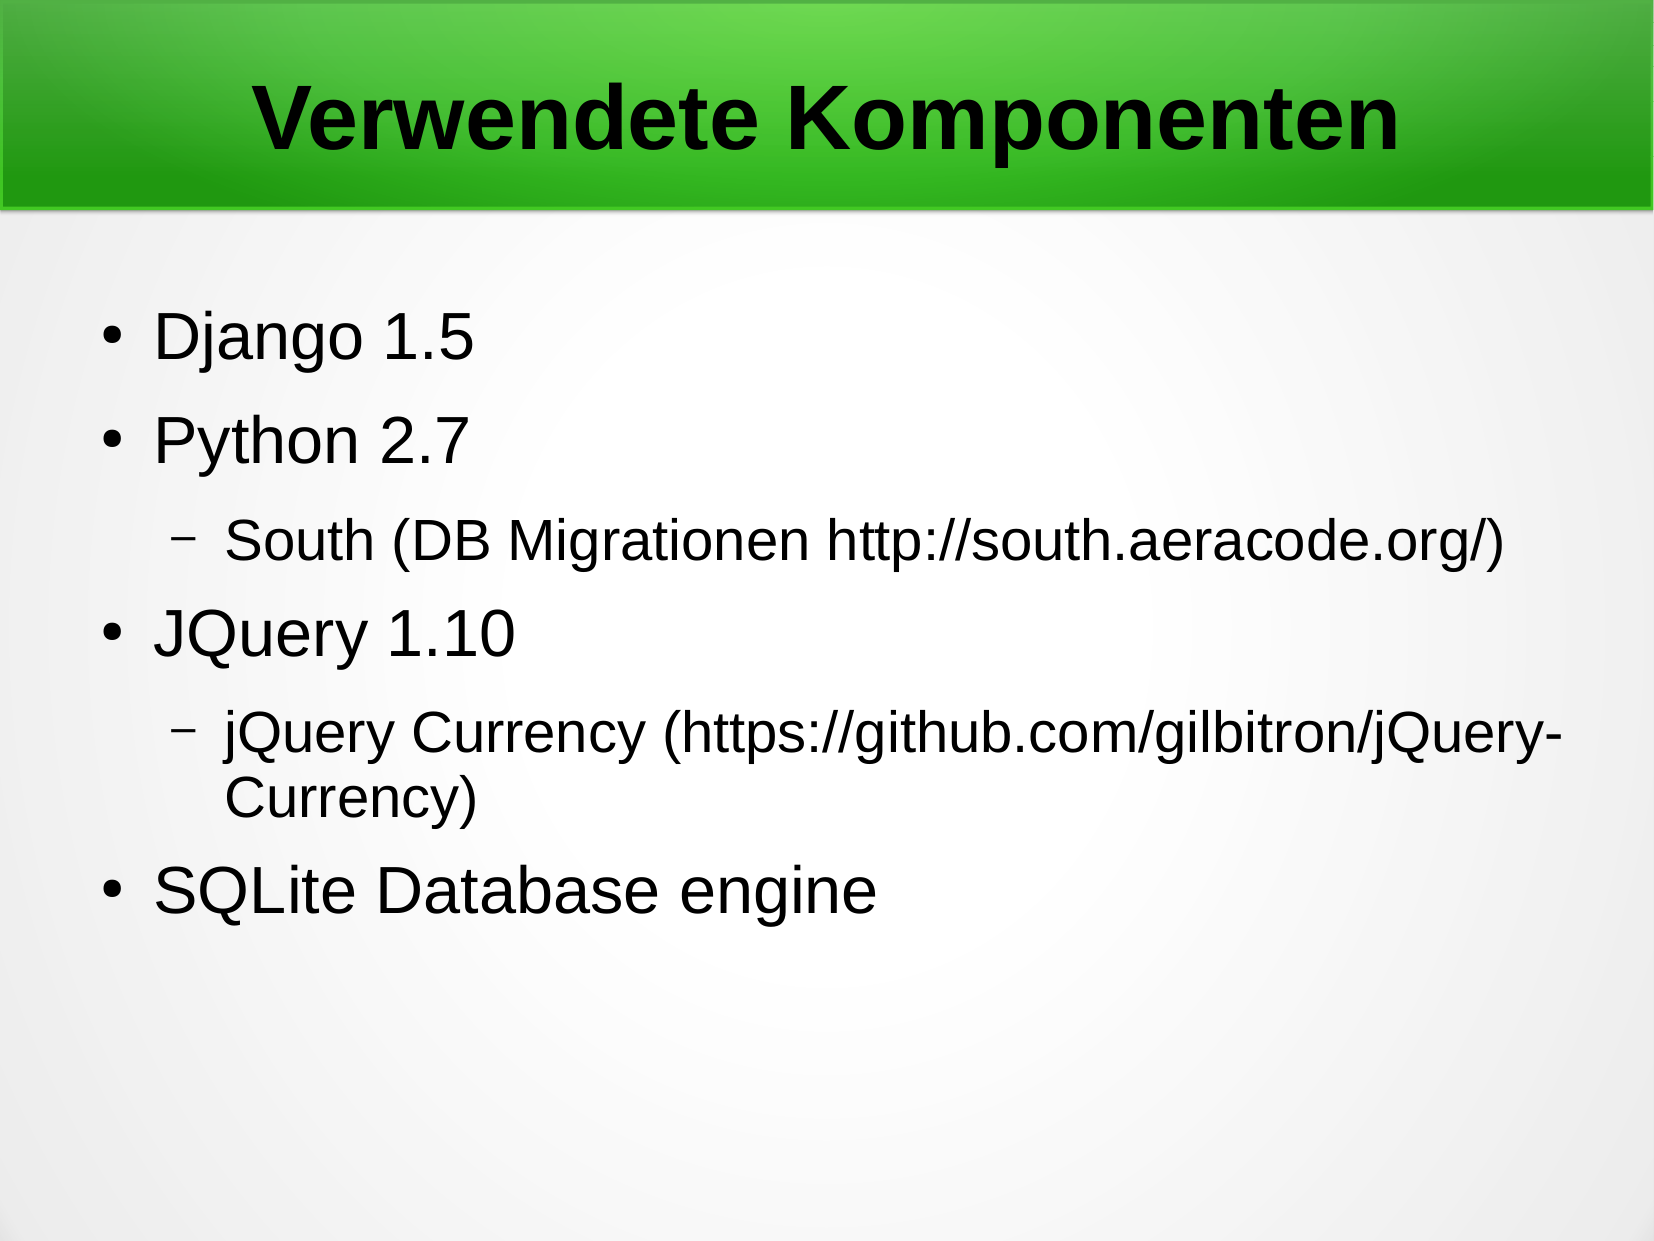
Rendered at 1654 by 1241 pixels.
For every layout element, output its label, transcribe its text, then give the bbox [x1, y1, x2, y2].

title Verwendete Komponenten [82, 47, 1571, 189]
list Django 1.5 Python 2.7 South (DB Migrationen http://south.aeracode.org/) JQuery 1.10 jQuery Currency (https://github.com/gilbitron/jQuery-Currency) SQLite Database engine [82, 299, 1571, 1019]
